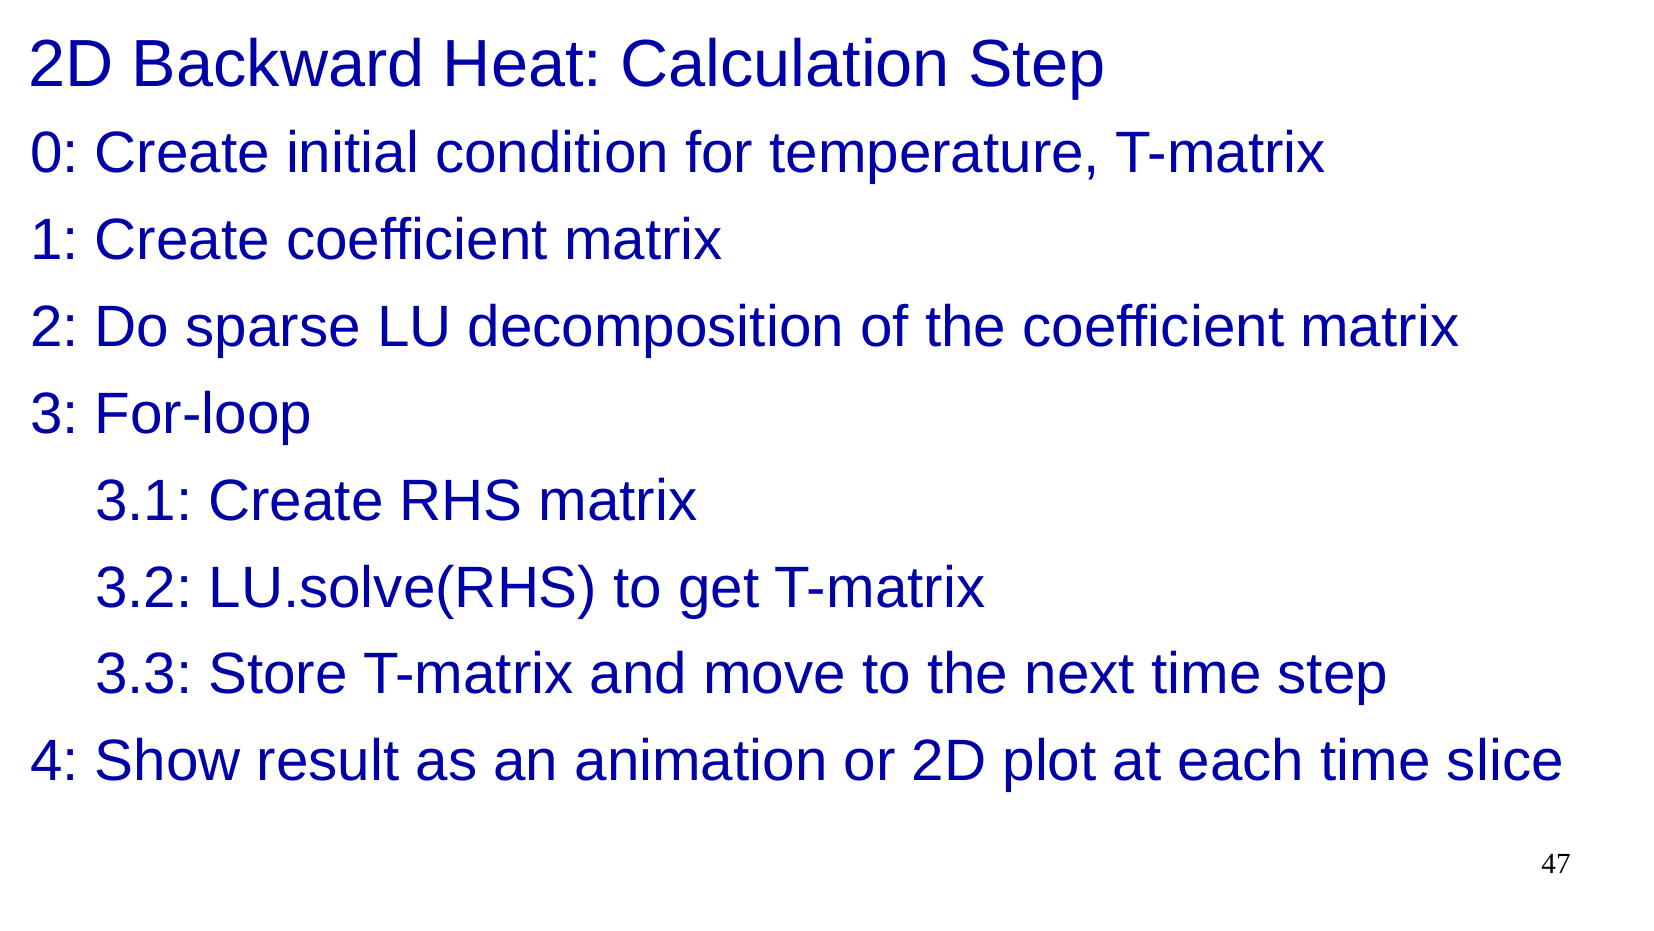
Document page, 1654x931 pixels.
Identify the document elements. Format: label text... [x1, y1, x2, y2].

title 2D Backward Heat: Calculation Step [28, 21, 1626, 106]
list 0: Create initial condition for temperature, T-matrix 1: Create coefficient matrix 2: Do sparse LU decomposition of the coefficient matrix 3: For-loop 3.1: Create RHS matrix 3.2: LU.solve(RHS) to get T-matrix 3.3: Store T-matrix and move to the next time step 4: Show result as an animation or 2D plot at each time slice [30, 120, 1645, 916]
